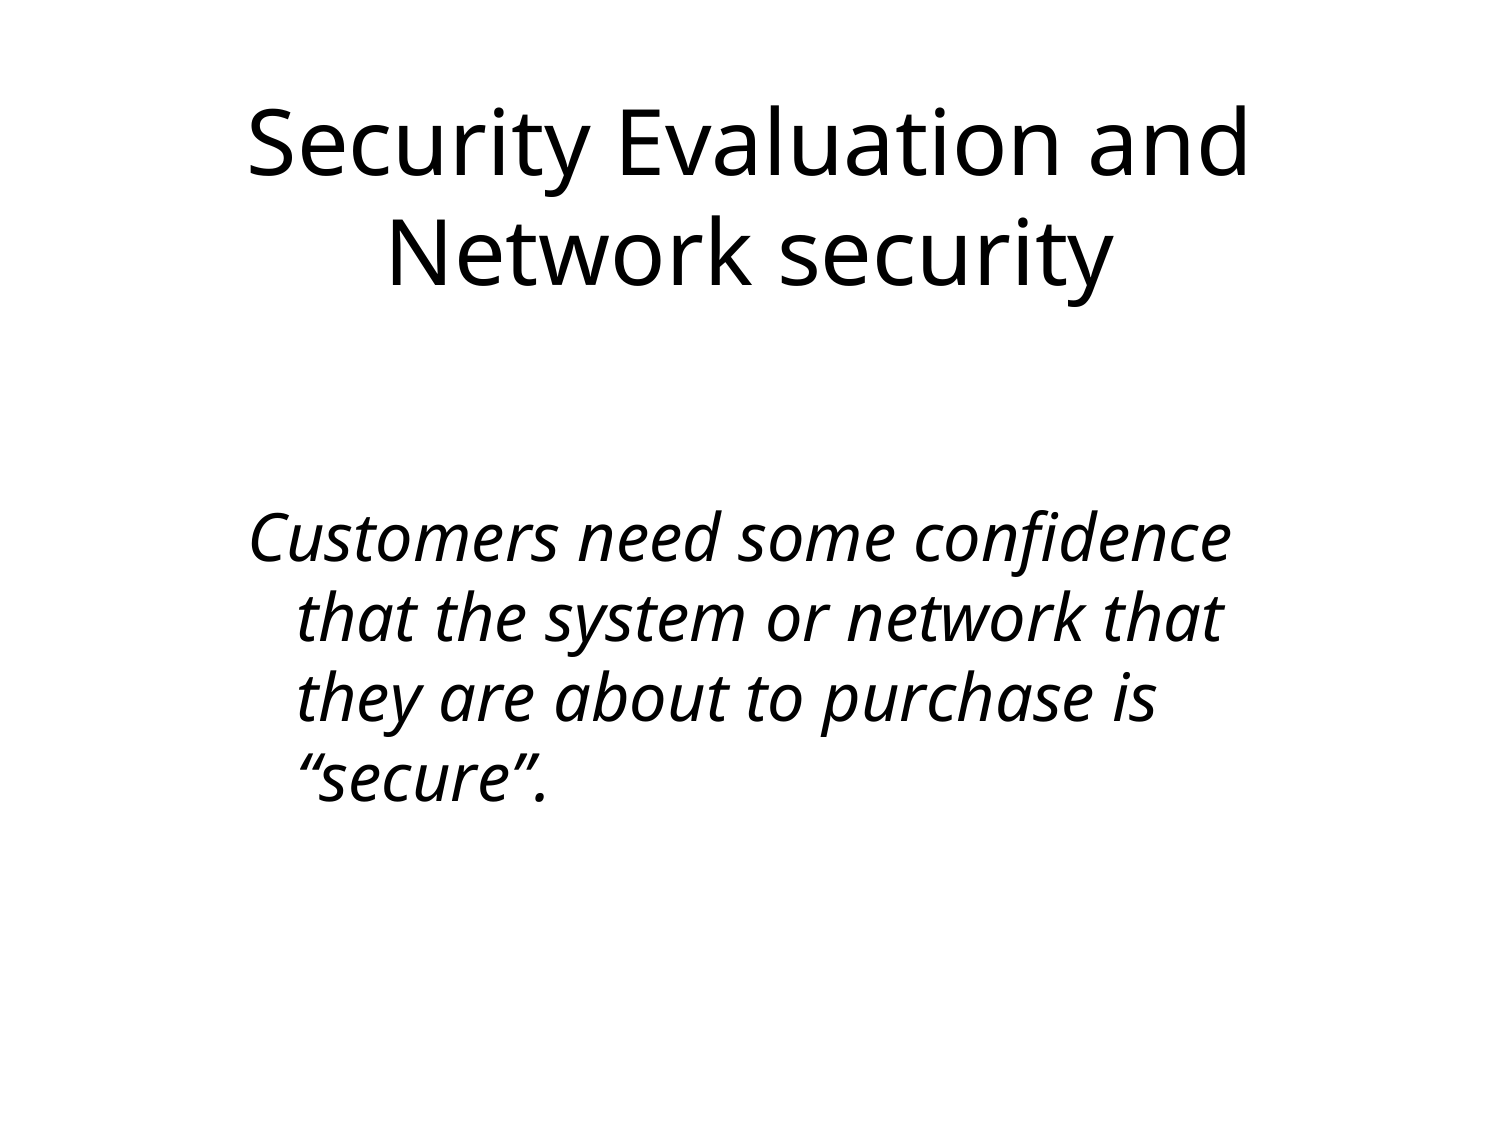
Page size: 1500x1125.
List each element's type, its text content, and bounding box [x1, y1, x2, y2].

title Security Evaluation and Network security [112, 75, 1388, 312]
subtitle Customers need some confidence that the system or network that they are about to purchase is “secure”. [225, 487, 1351, 825]
